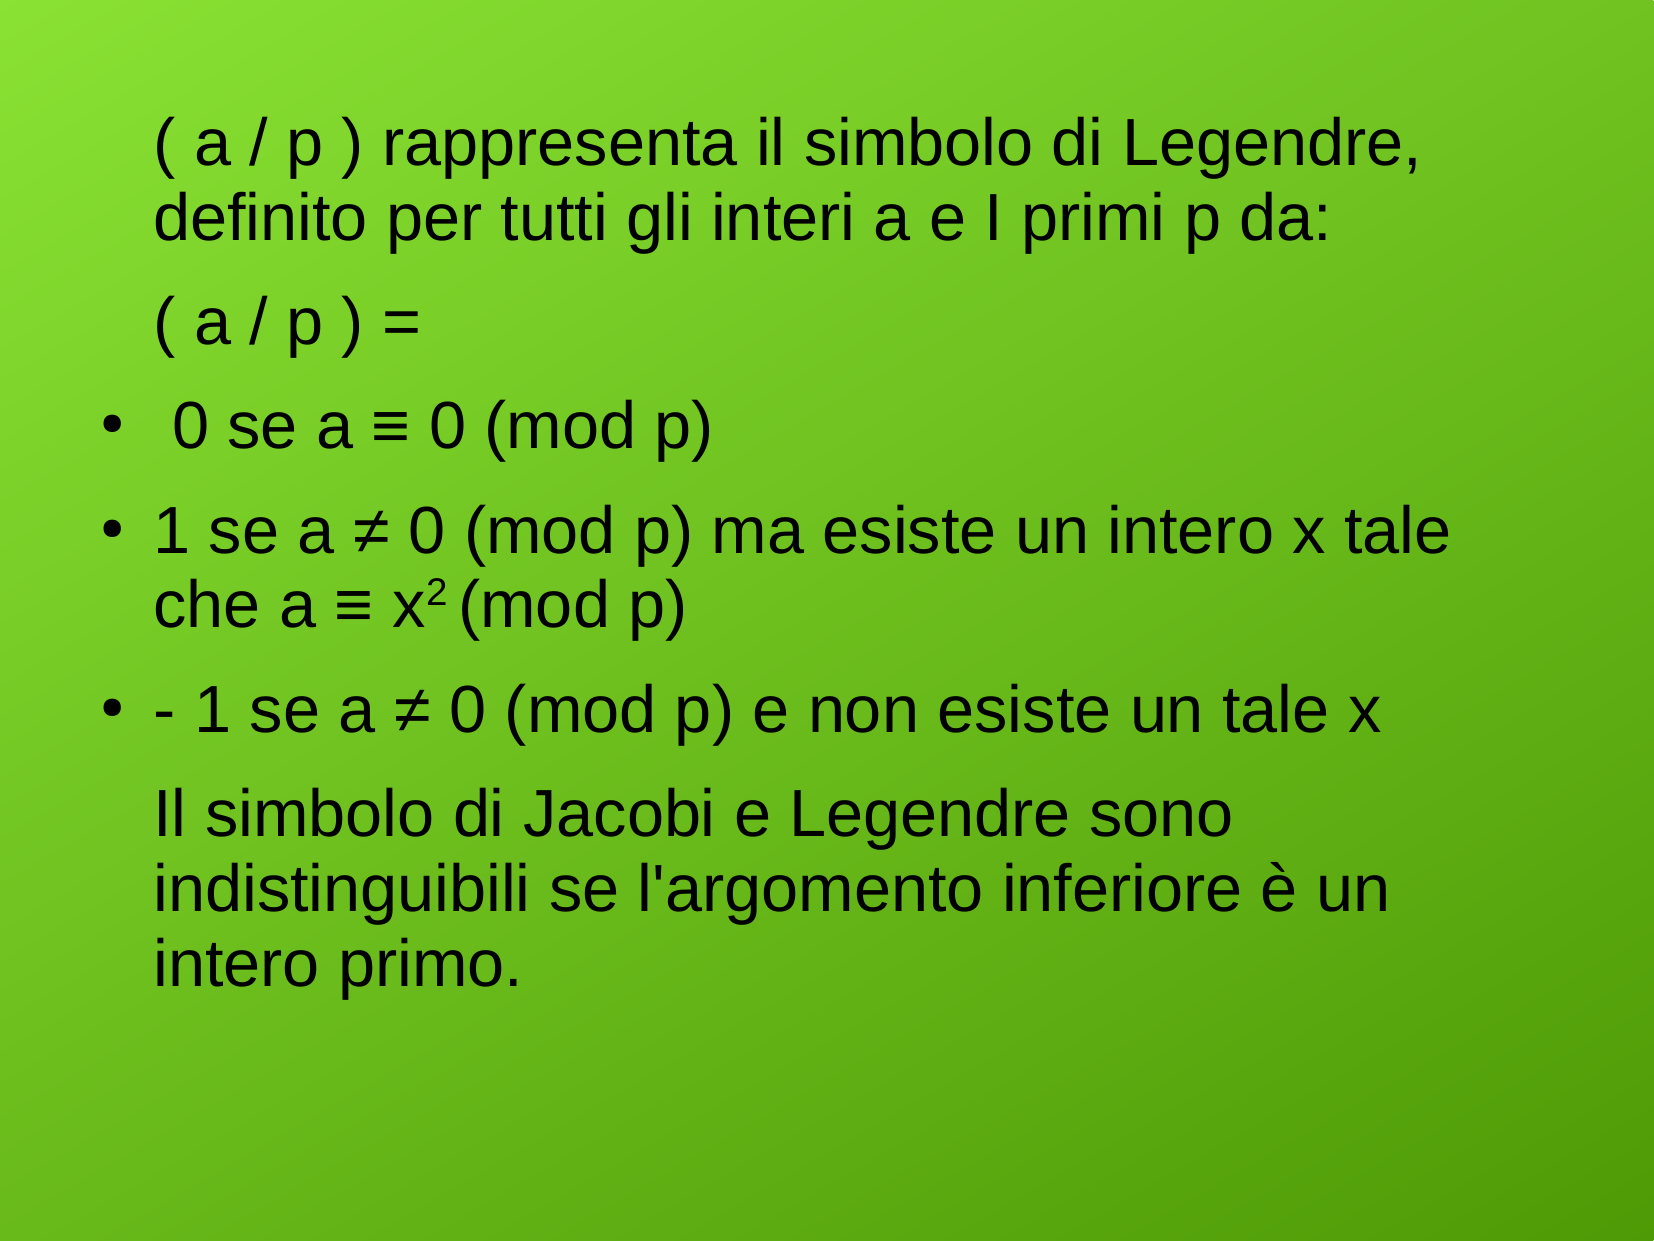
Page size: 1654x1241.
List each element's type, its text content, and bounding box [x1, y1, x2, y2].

list ( a / p ) rappresenta il simbolo di Legendre, definito per tutti gli interi a e I primi p da: ( a / p ) = 0 se a ≡ 0 (mod p) 1 se a ≠ 0 (mod p) ma esiste un intero x tale che a ≡ x2 (mod p) - 1 se a ≠ 0 (mod p) e non esiste un tale x Il simbolo di Jacobi e Legendre sono indistinguibili se l'argomento inferiore è un intero primo. [82, 105, 1571, 1141]
